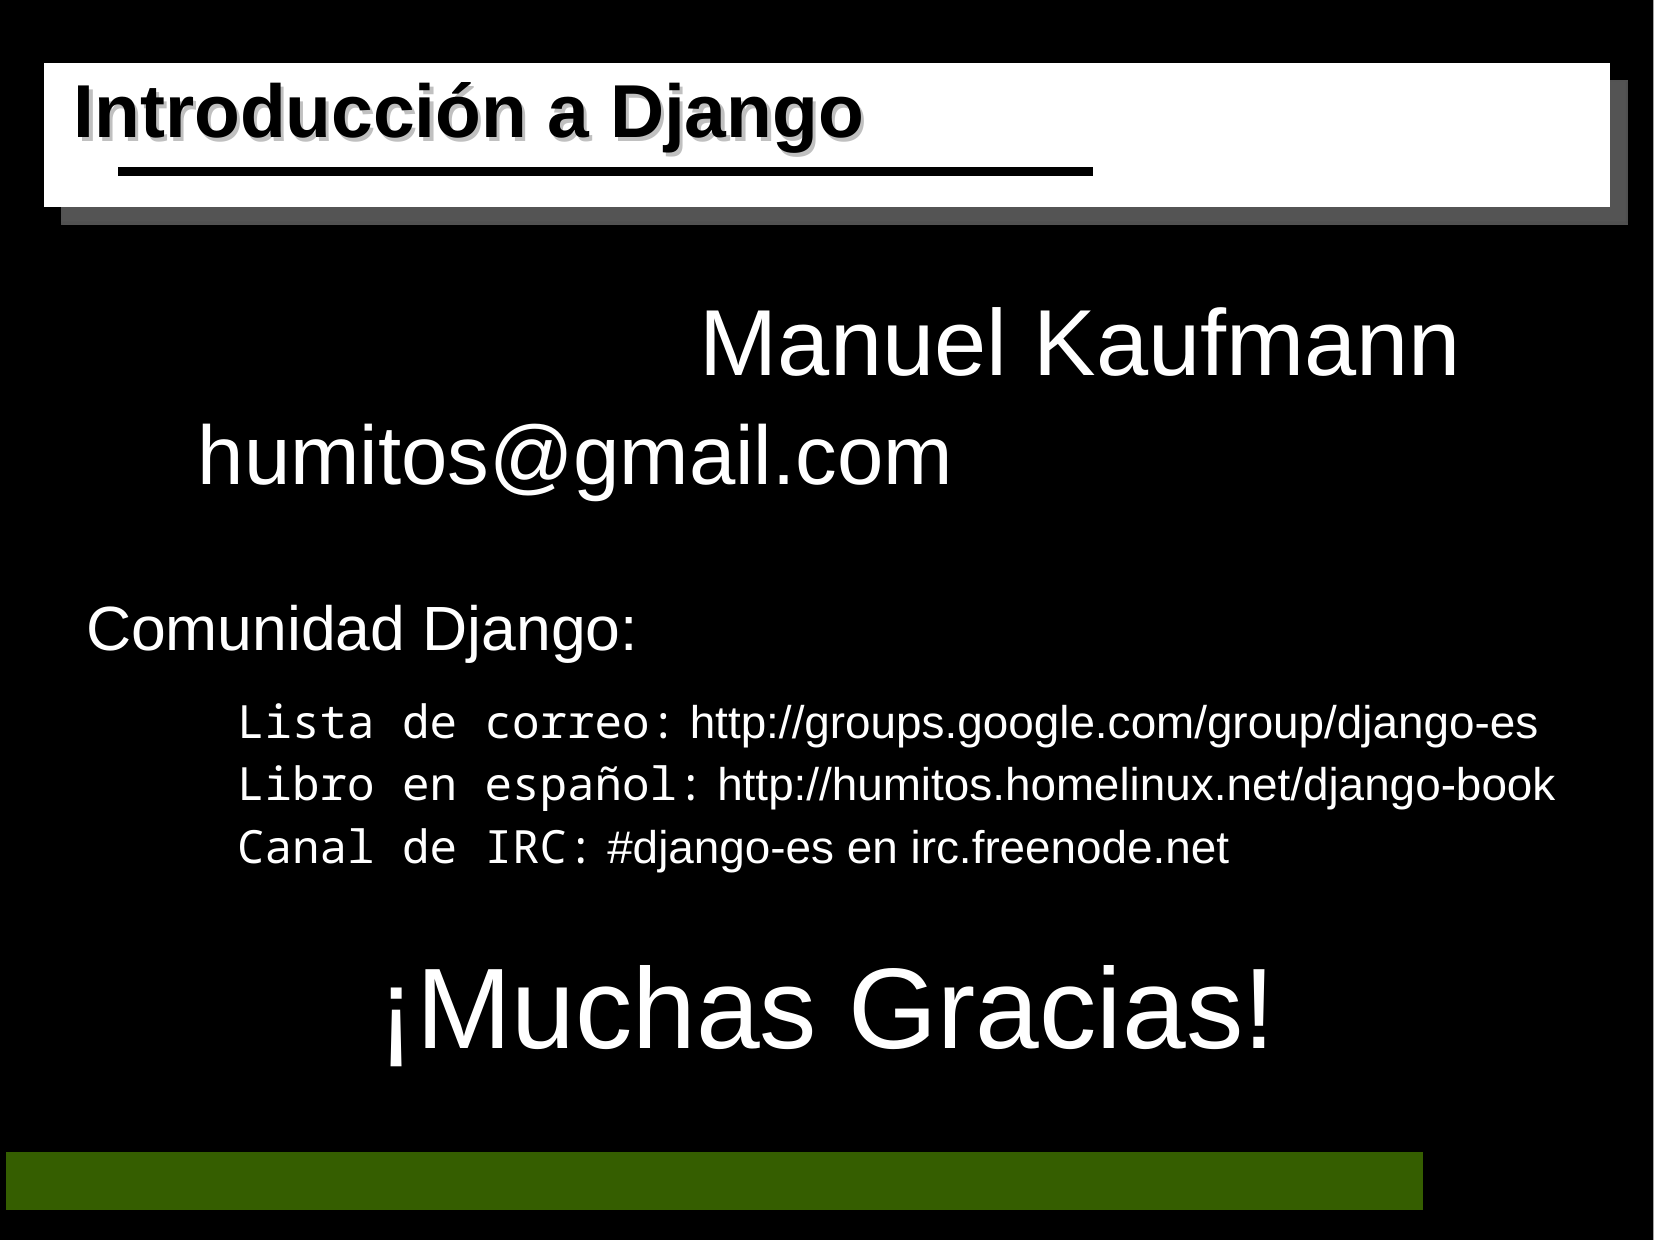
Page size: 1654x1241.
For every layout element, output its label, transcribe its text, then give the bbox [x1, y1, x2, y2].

text_box ¡Muchas Gracias! [363, 937, 1291, 1081]
text_box [5, 1151, 1424, 1211]
text_box Manuel Kaufmann [685, 283, 1477, 403]
text_box Comunidad Django: [71, 586, 654, 672]
text_box [44, 63, 1610, 207]
text_box Lista de correo: http://groups.google.com/group/django-es Libro en español: http://humitos.homelinux.net/django-book Canal de IRC: #django-es en irc.freenode.net [194, 681, 1588, 857]
text_box humitos@gmail.com [183, 401, 969, 510]
text_box Introducción a Django [59, 62, 894, 184]
